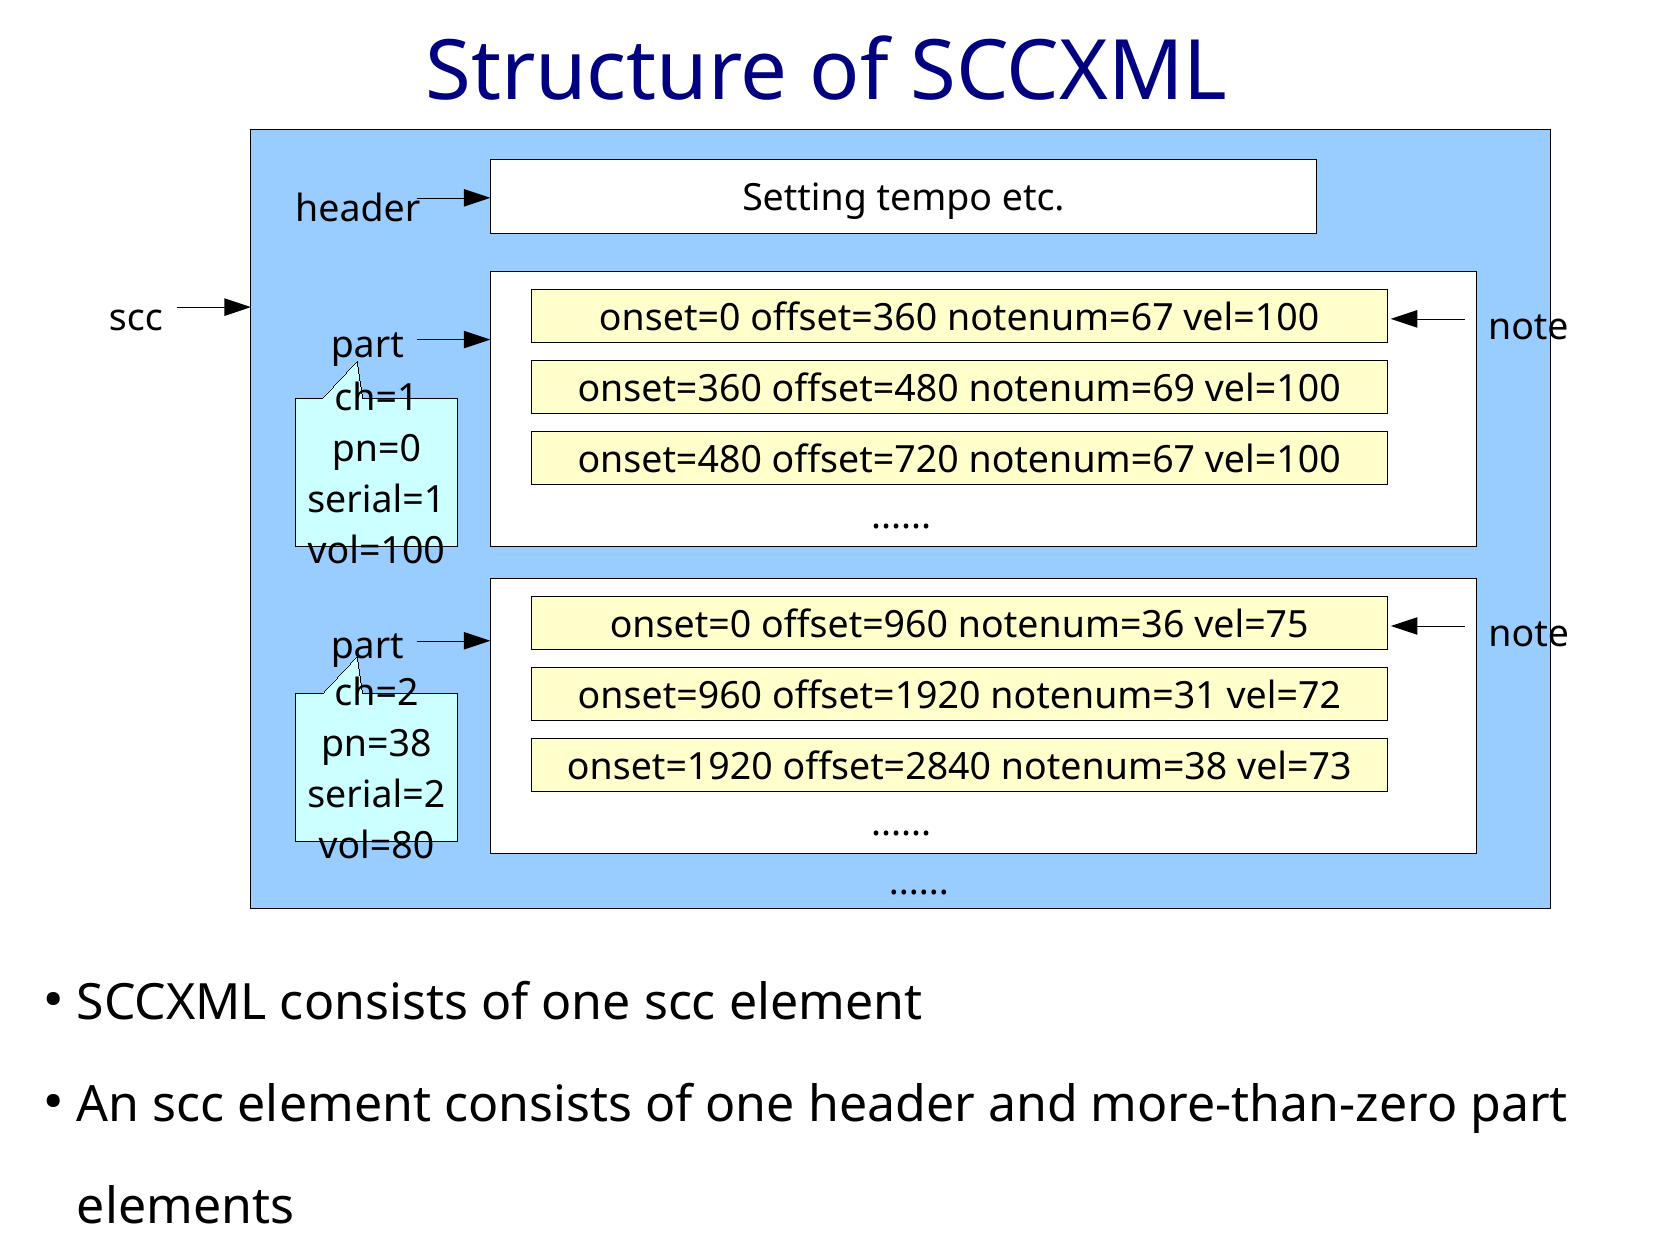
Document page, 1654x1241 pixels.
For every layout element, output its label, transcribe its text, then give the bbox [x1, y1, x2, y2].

text_box ...... [856, 788, 947, 844]
text_box part [316, 310, 417, 366]
text_box SCCXML consists of one scc element An scc element consists of one header and more-than-zero part elements A part element consist of more-than-zero note and other elements [29, 924, 1636, 1235]
text_box ...... [856, 481, 946, 537]
text_box note [1473, 599, 1583, 655]
text_box onset=480 offset=720 notenum=67 vel=100 [531, 431, 1388, 485]
text_box onset=0 offset=960 notenum=36 vel=75 [531, 596, 1388, 650]
text_box ...... [874, 847, 964, 903]
text_box note [1473, 292, 1583, 348]
text_box onset=0 offset=360 notenum=67 vel=100 [531, 289, 1388, 343]
text_box Setting tempo etc. [490, 159, 1317, 234]
title Structure of SCCXML [82, 22, 1571, 113]
text_box header [280, 174, 434, 230]
text_box ch=1 pn=0 serial=1 vol=100 [295, 361, 458, 547]
text_box onset=960 offset=1920 notenum=31 vel=72 [531, 667, 1388, 721]
text_box onset=360 offset=480 notenum=69 vel=100 [531, 360, 1388, 414]
text_box [250, 129, 1551, 909]
text_box part [316, 611, 417, 667]
text_box ch=2 pn=38 serial=2 vol=80 [295, 656, 458, 842]
text_box scc [94, 283, 183, 339]
text_box onset=1920 offset=2840 notenum=38 vel=73 [531, 738, 1388, 792]
